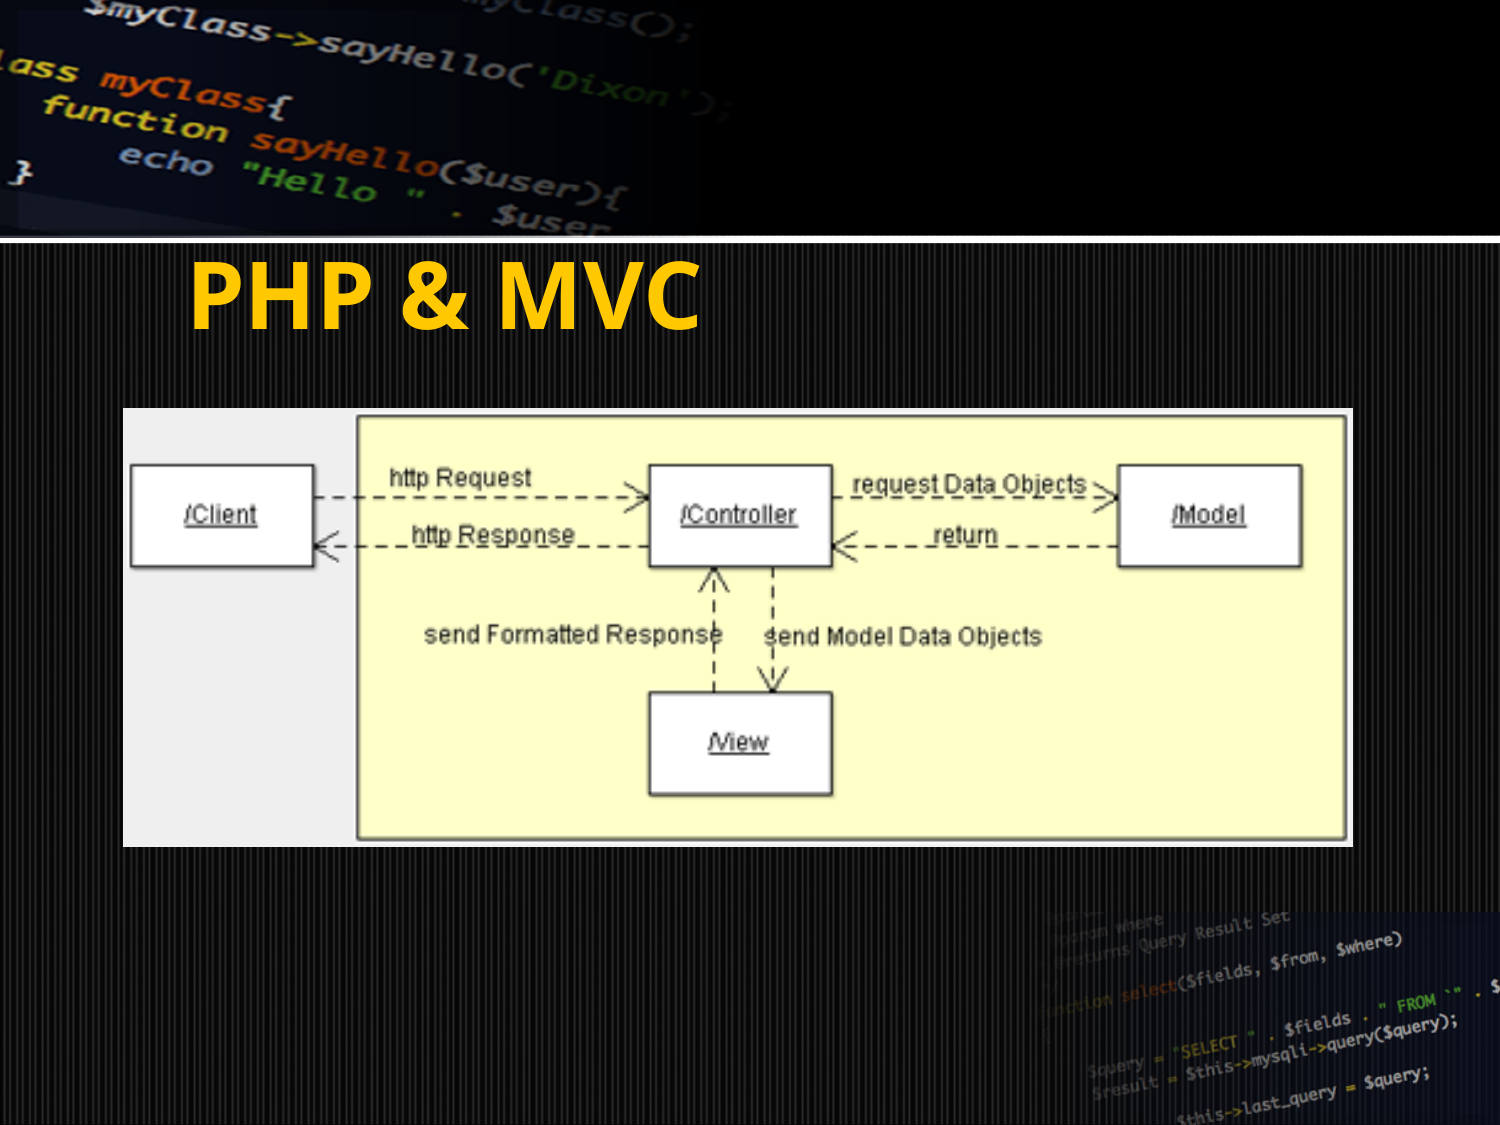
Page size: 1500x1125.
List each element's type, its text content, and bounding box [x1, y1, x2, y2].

picture [0, 0, 743, 238]
picture [0, 243, 1500, 1125]
title PHP & MVC [171, 168, 1324, 356]
